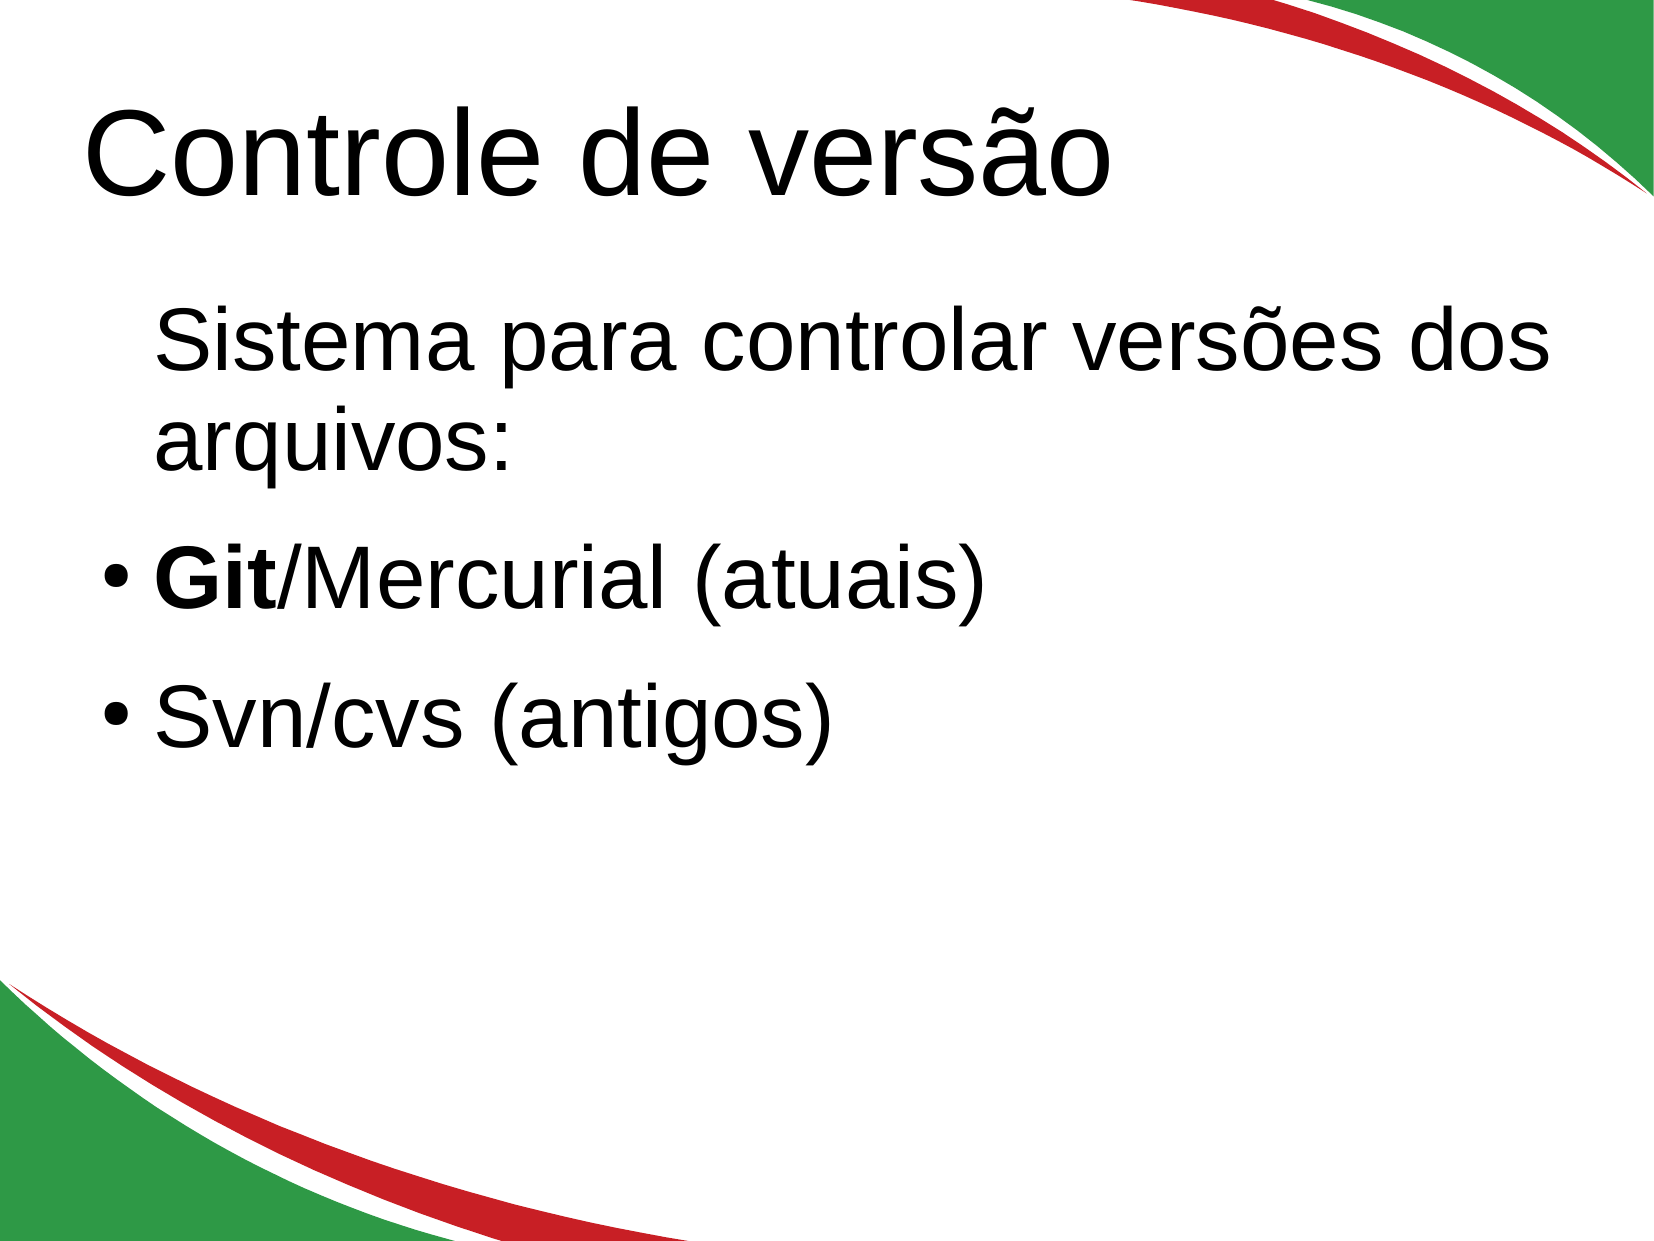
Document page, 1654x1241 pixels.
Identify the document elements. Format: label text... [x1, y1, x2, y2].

title Controle de versão [82, 49, 1571, 257]
list Sistema para controlar versões dos arquivos: Git/Mercurial (atuais) Svn/cvs (antigos) [82, 290, 1571, 1010]
